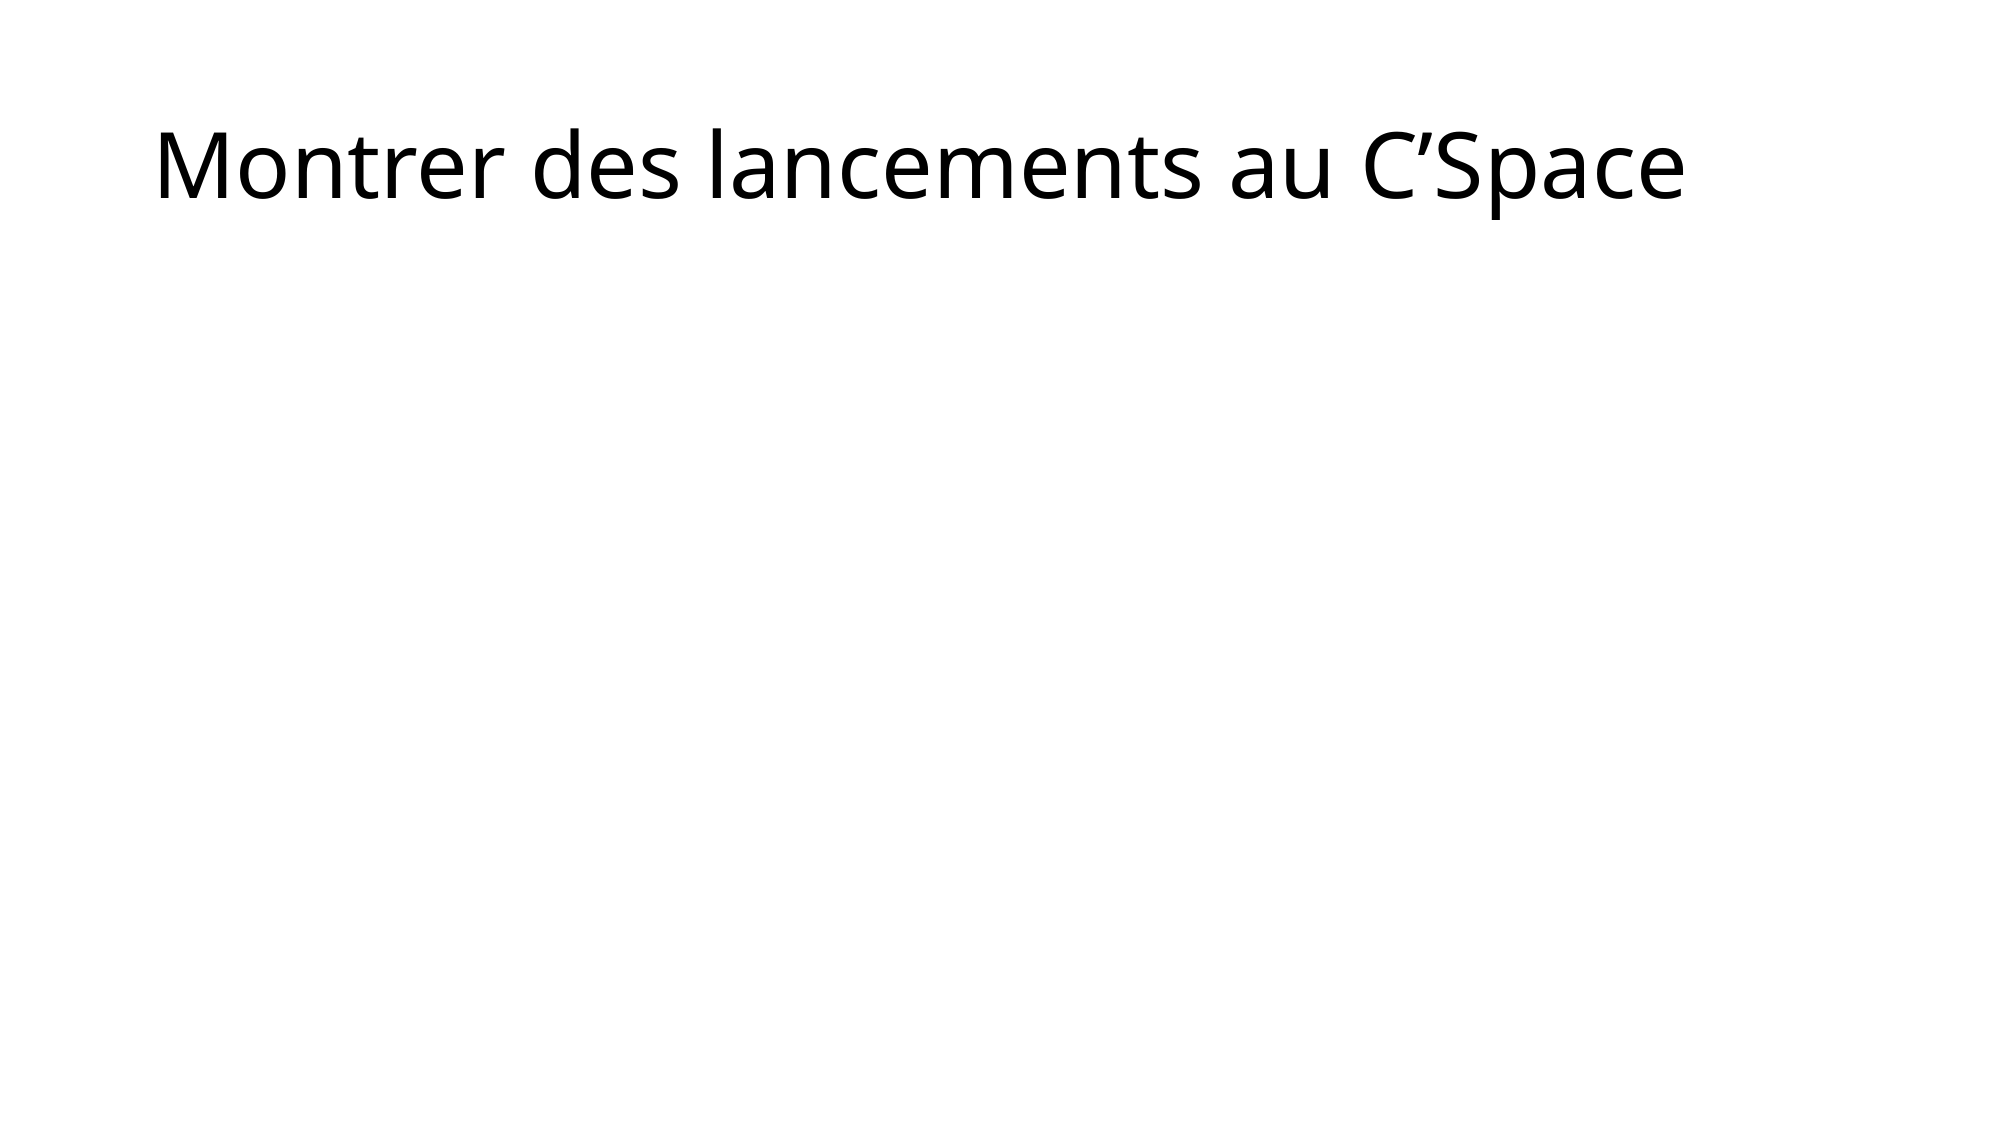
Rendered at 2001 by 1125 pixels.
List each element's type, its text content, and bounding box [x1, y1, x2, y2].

title Montrer des lancements au C’Space [137, 59, 1863, 278]
